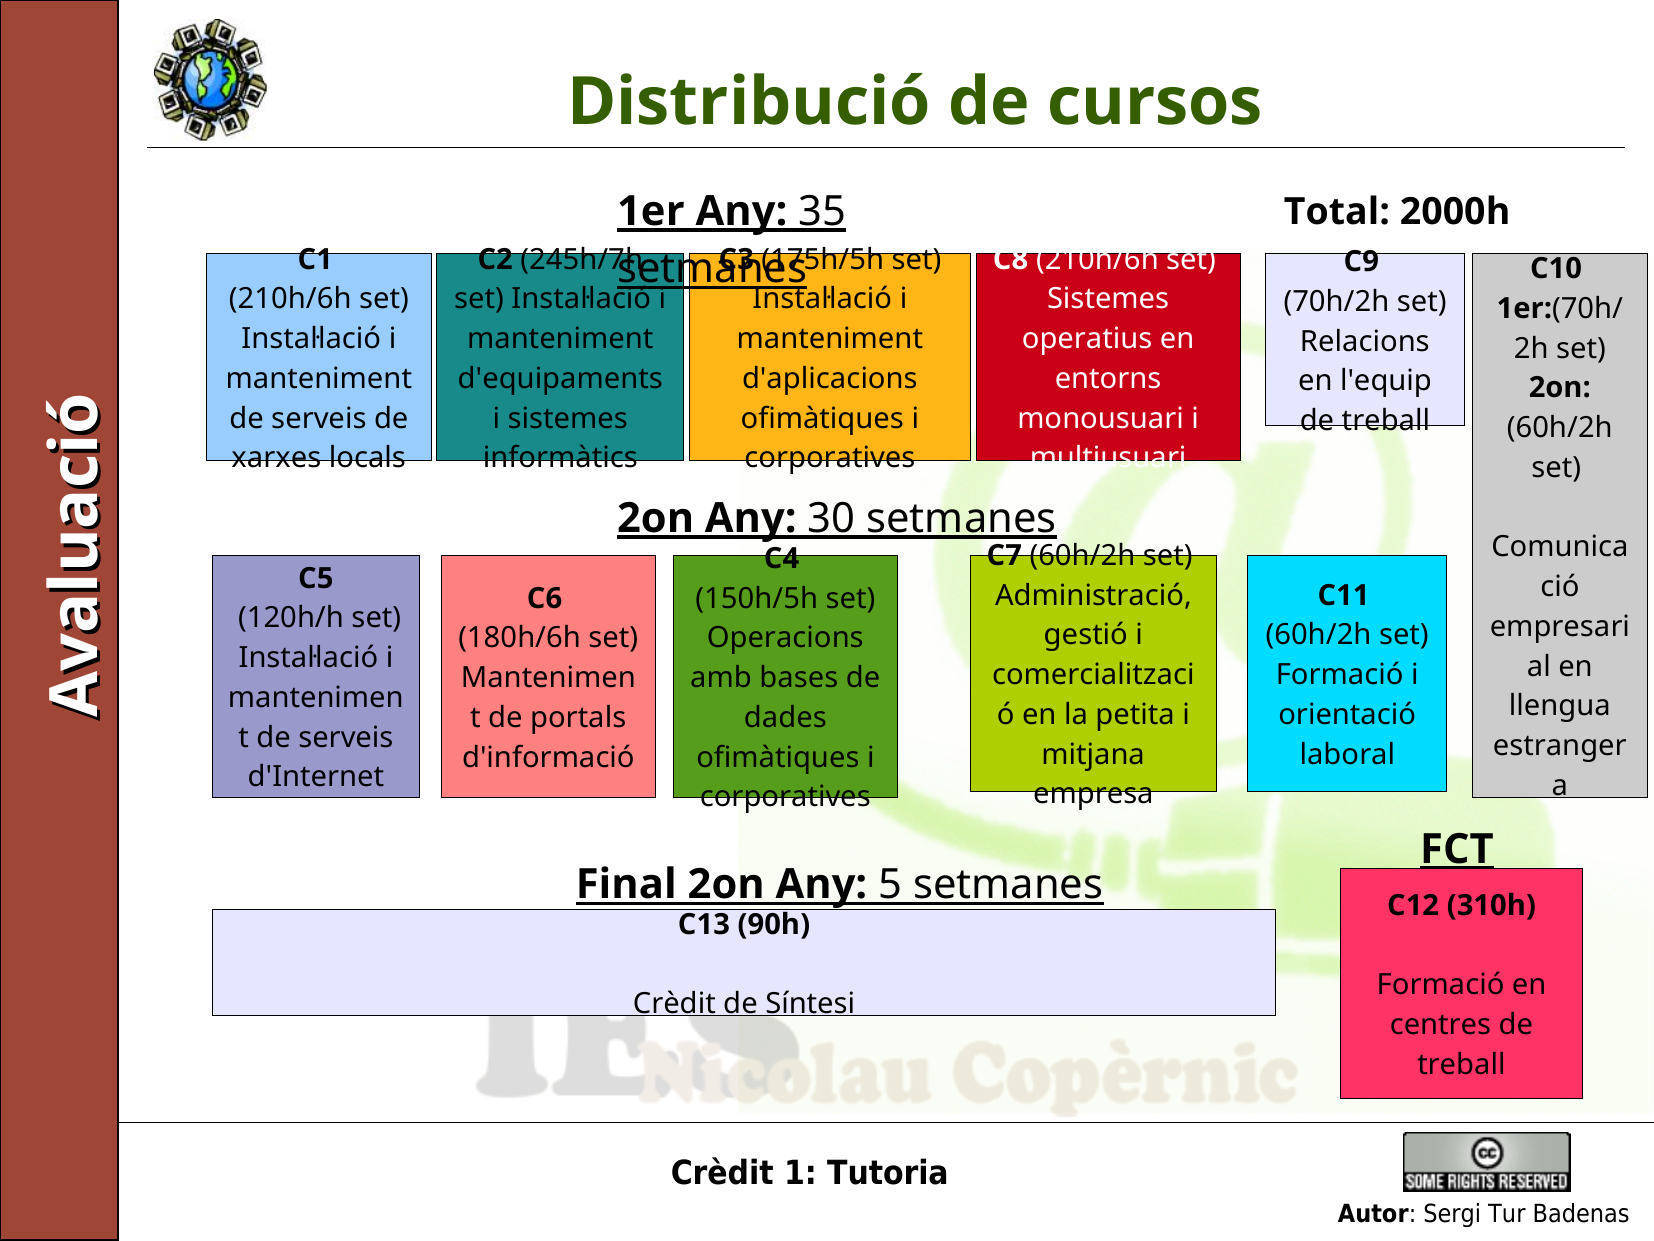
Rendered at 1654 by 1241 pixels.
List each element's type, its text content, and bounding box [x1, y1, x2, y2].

text_box Final 2on Any: 5 setmanes [561, 846, 1199, 904]
text_box C10 1er:(70h/2h set) 2on: (60h/2h set) Comunicació empresarial en llengua estrangera [1472, 253, 1648, 798]
text_box C7 (60h/2h set) Administració, gestió i comercialització en la petita i mitjana empresa [970, 555, 1217, 792]
text_box C11 (60h/2h set) Formació i orientació laboral [1247, 555, 1447, 792]
picture [795, 798, 802, 804]
picture [765, 798, 774, 804]
text_box C6 (180h/6h set) Manteniment de portals d'informació [441, 555, 656, 798]
text_box C9 (70h/2h set) Relacions en l'equip de treball [1265, 253, 1465, 426]
text_box C1 (210h/6h set) Instal·lació i manteniment de serveis de xarxes locals [206, 253, 432, 461]
text_box C5 (120h/h set) Instal·lació i manteniment de serveis d'Internet [212, 555, 420, 798]
text_box Total: 2000h [1269, 177, 1518, 230]
text_box 2on Any: 30 setmanes [602, 480, 1123, 537]
text_box C12 (310h) Formació en centres de treball [1340, 868, 1583, 1099]
text_box C3 (175h/5h set) Instal·lació i manteniment d'aplicacions ofimàtiques i corporatives [689, 253, 971, 461]
text_box C4 (150h/5h set) Operacions amb bases de dades ofimàtiques i corporatives [673, 555, 898, 798]
text_box C13 (90h) Crèdit de Síntesi [212, 909, 1276, 1016]
picture [748, 798, 757, 804]
text_box C8 (210h/6h set) Sistemes operatius en entorns monousuari i multiusuari [976, 253, 1241, 461]
text_box 1er Any: 35 setmanes [602, 173, 1051, 230]
title Distribució de cursos [171, 56, 1654, 141]
text_box FCT [1405, 811, 1524, 868]
picture [1403, 1132, 1571, 1192]
picture [466, 252, 1654, 1117]
picture [154, 19, 268, 142]
text_box C2 (245h/7h set) Instal·lació i manteniment d'equipaments i sistemes informàtics [436, 253, 684, 461]
